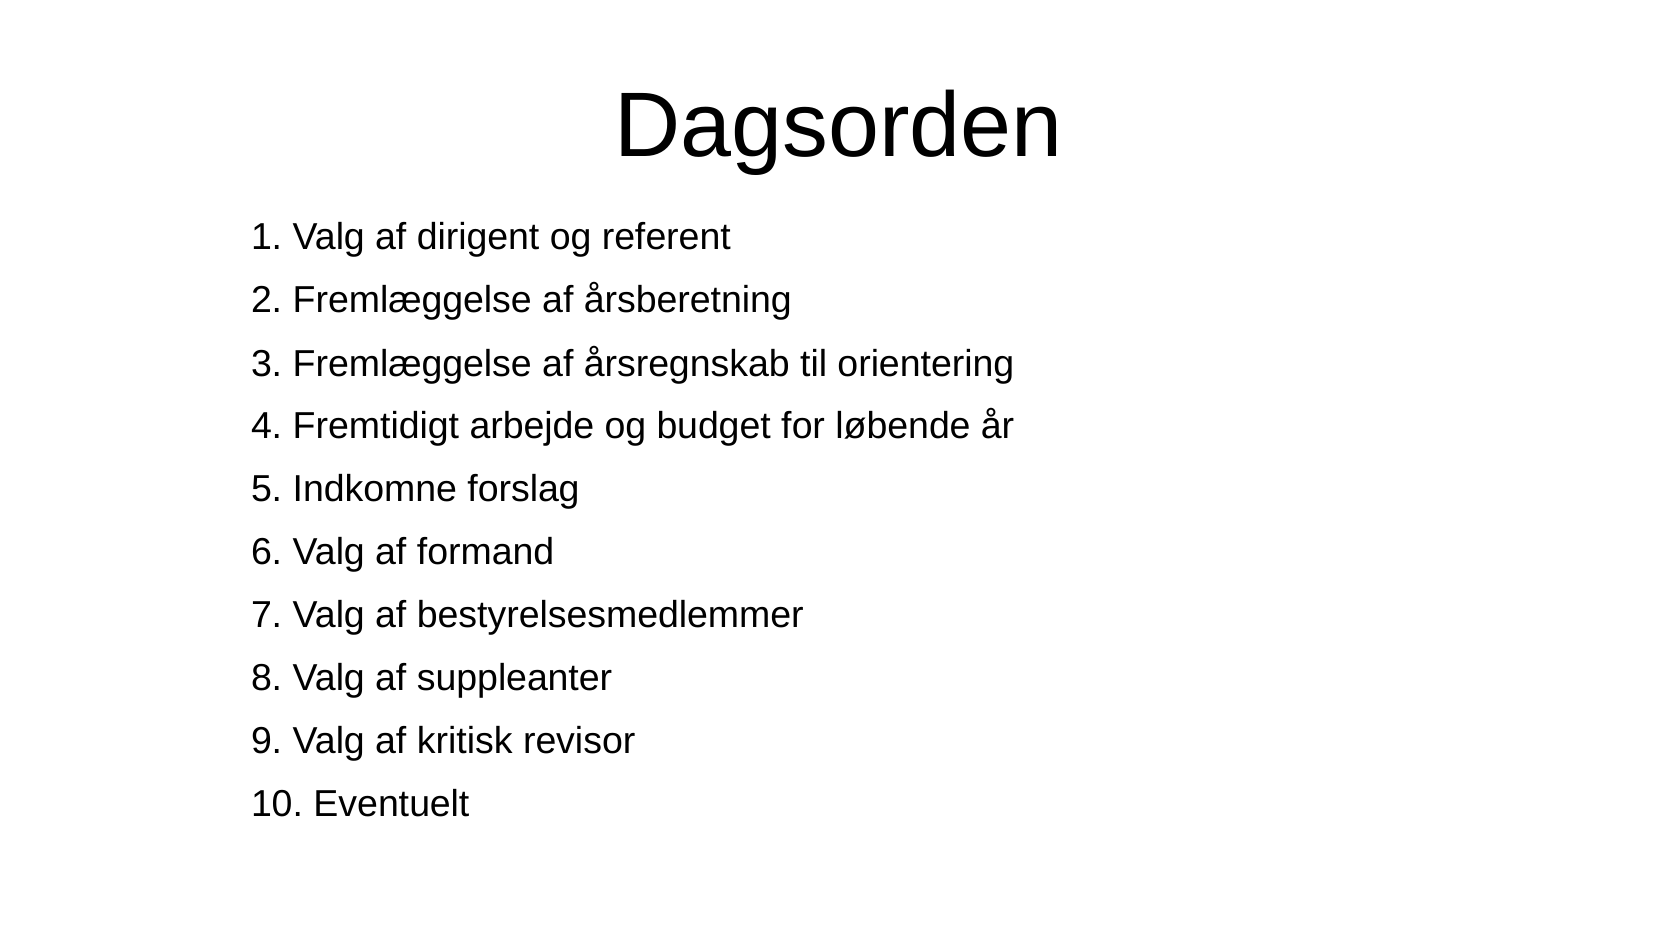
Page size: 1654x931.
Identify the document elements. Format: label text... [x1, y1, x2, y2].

text_box 1. Valg af dirigent og referent 2. Fremlæggelse af årsberetning 3. Fremlæggelse af årsregnskab til orientering 4. Fremtidigt arbejde og budget for løbende år 5. Indkomne forslag 6. Valg af formand 7. Valg af bestyrelsesmedlemmer 8. Valg af suppleanter 9. Valg af kritisk revisor 10. Eventuelt [236, 187, 1371, 875]
title Dagsorden [94, 47, 1583, 203]
